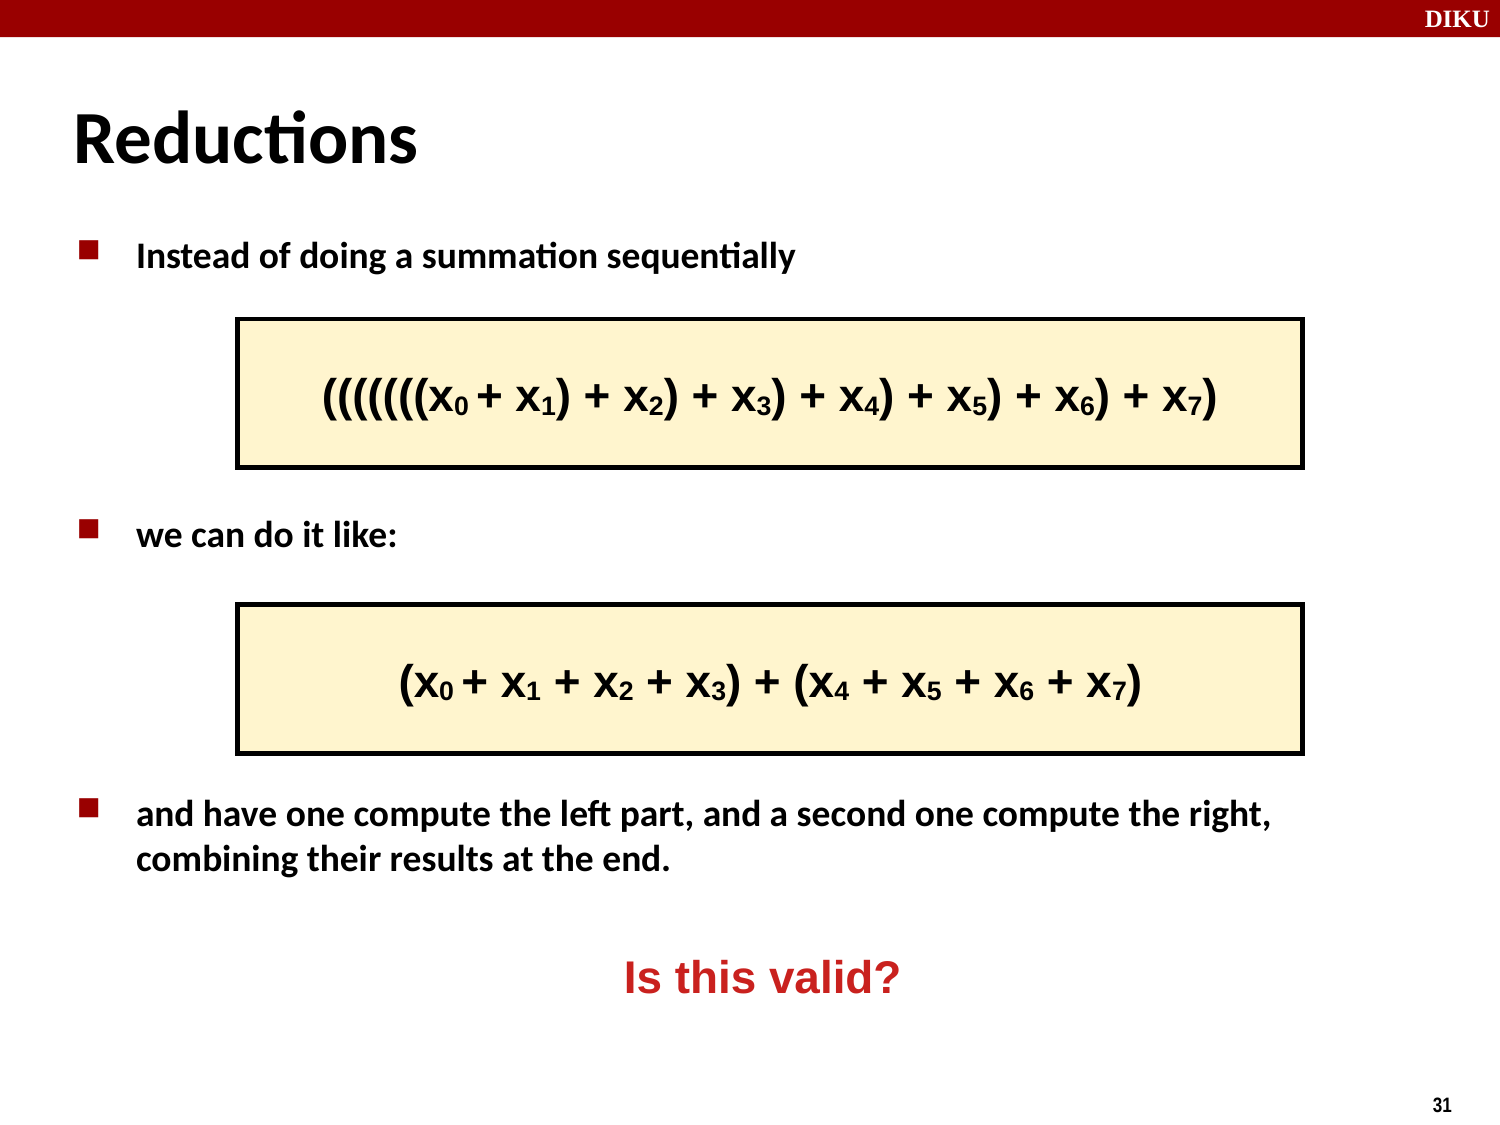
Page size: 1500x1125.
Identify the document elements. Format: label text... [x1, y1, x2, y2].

text_box Instead of doing a summation sequentially we can do it like: and have one compute the left part, and a second one compute the right, combining their results at the end. [65, 223, 1361, 1039]
text_box (x0 + x1 + x2 + x3) + (x4 + x5 + x6 + x7) [237, 604, 1303, 754]
text_box (((((((x0 + x1) + x2) + x3) + x4) + x5) + x6) + x7) [237, 319, 1303, 468]
text_box Is this valid? [609, 945, 921, 1012]
text_box Reductions [58, 71, 1304, 197]
